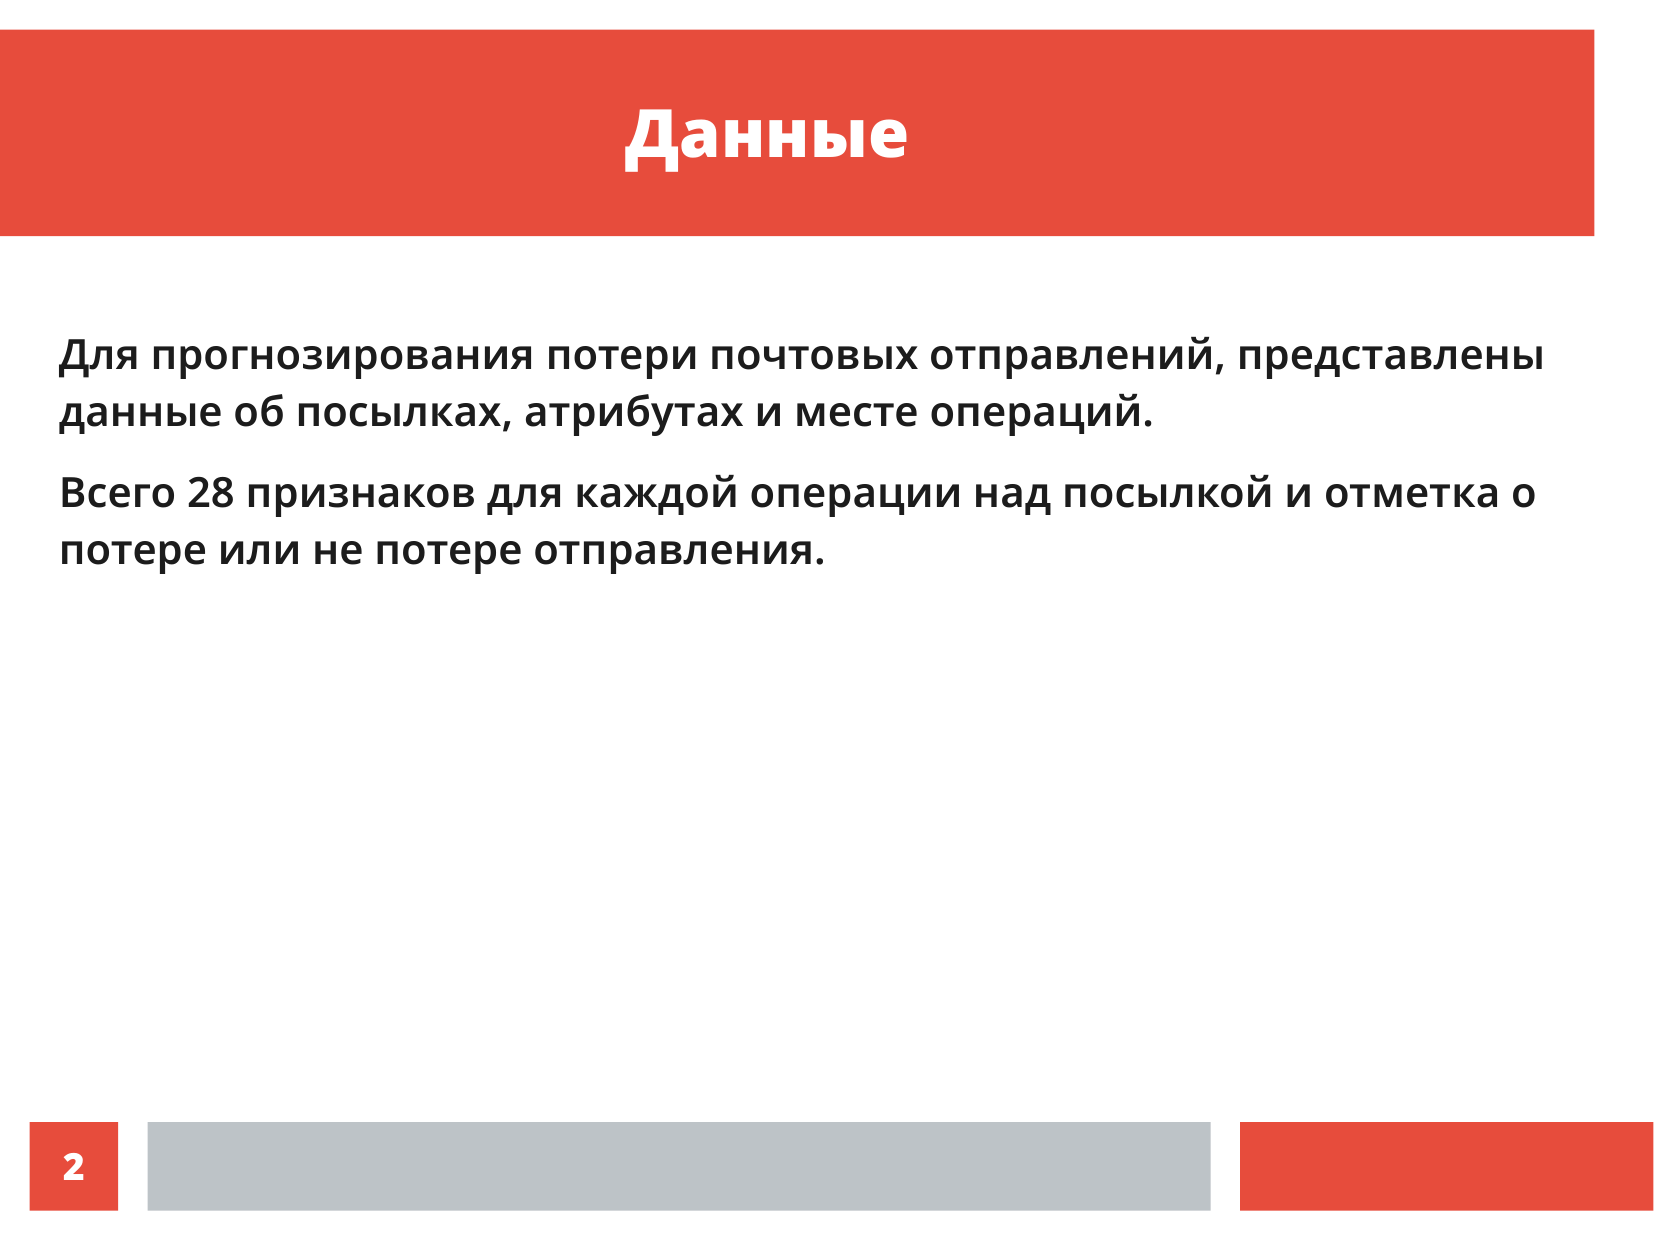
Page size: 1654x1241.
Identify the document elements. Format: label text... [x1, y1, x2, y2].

list Для прогнозирования потери почтовых отправлений, представлены данные об посылках, атрибутах и месте операций. Всего 28 признаков для каждой операции над посылкой и отметка о потере или не потере отправления. [59, 324, 1565, 1093]
title Данные [0, 29, 1536, 178]
